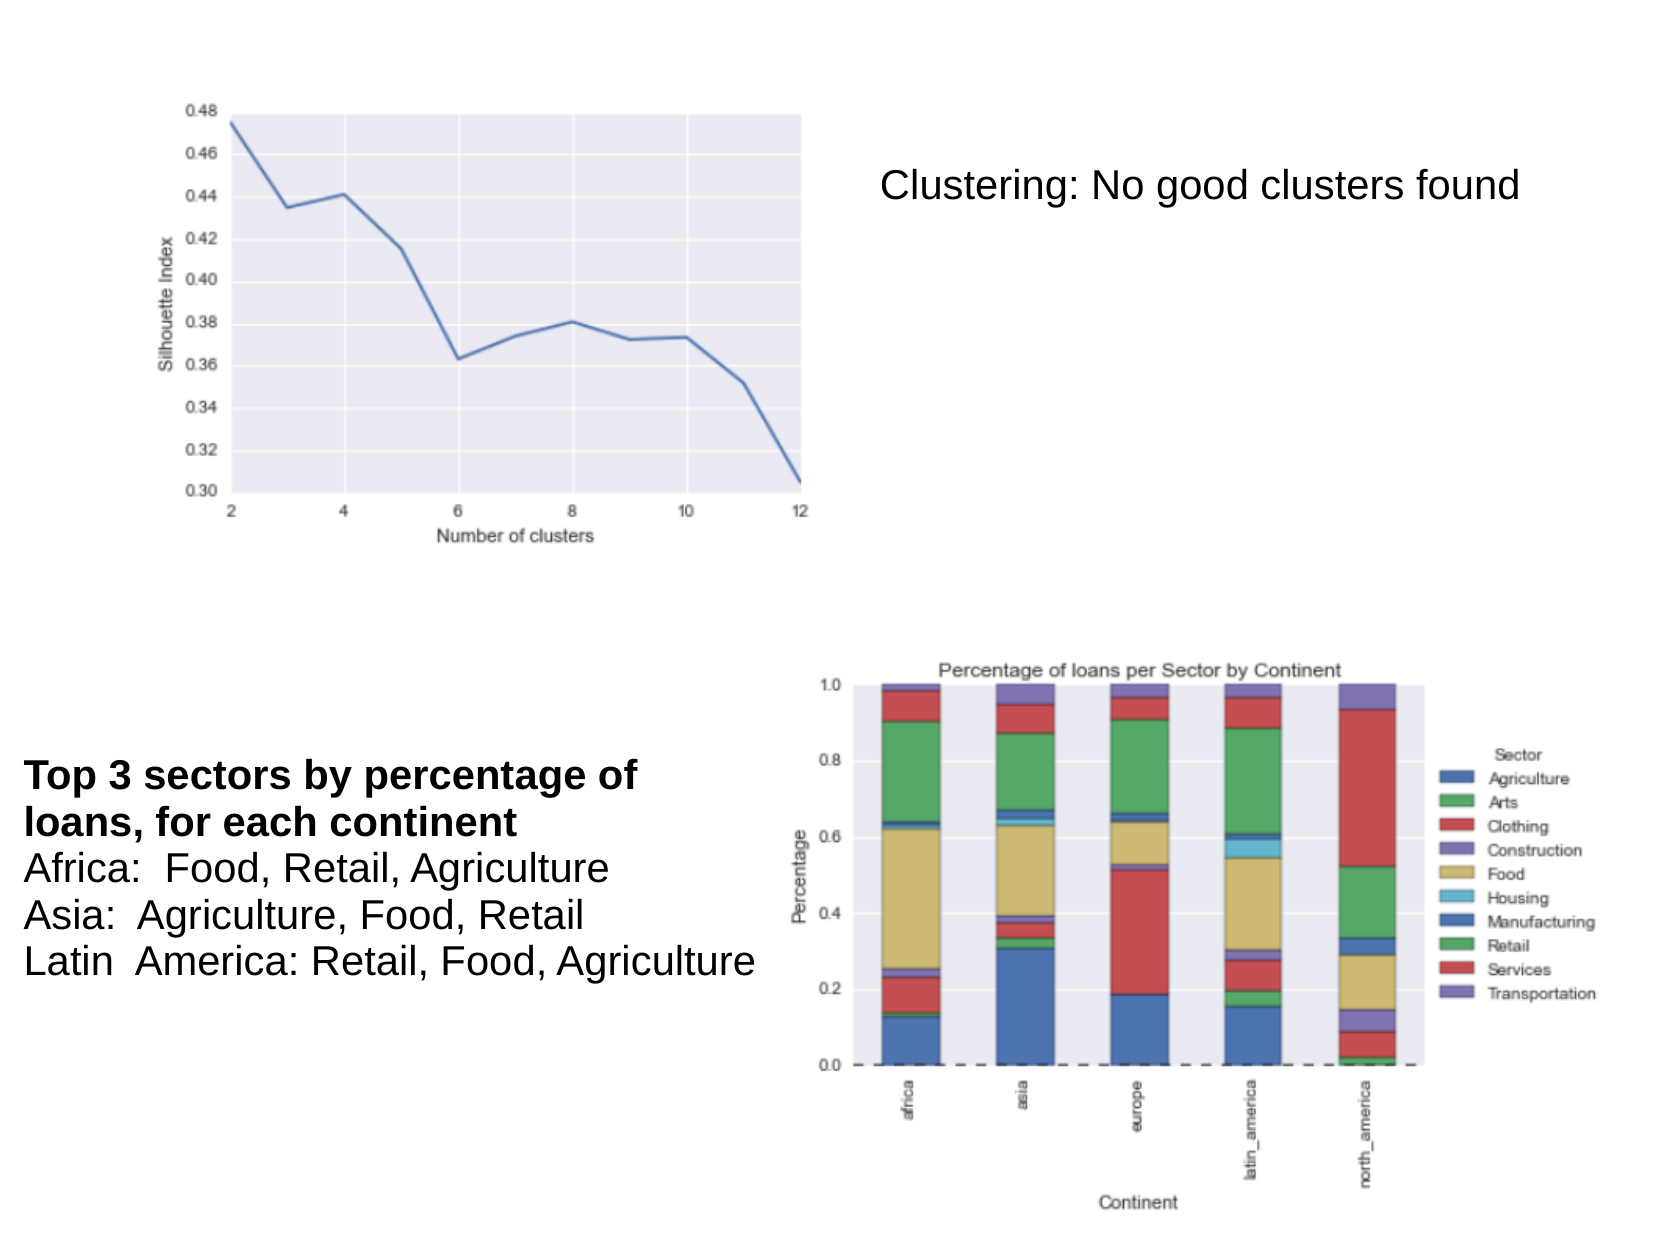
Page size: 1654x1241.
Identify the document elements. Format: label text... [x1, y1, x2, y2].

title Top 3 sectors by percentage of loans, for each continent Africa: Food, Retail, Agriculture Asia: Agriculture, Food, Retail Latin America: Retail, Food, Agriculture [23, 752, 768, 1004]
picture [760, 650, 1633, 1226]
picture [147, 88, 842, 561]
title Clustering: No good clusters found [879, 161, 1625, 414]
